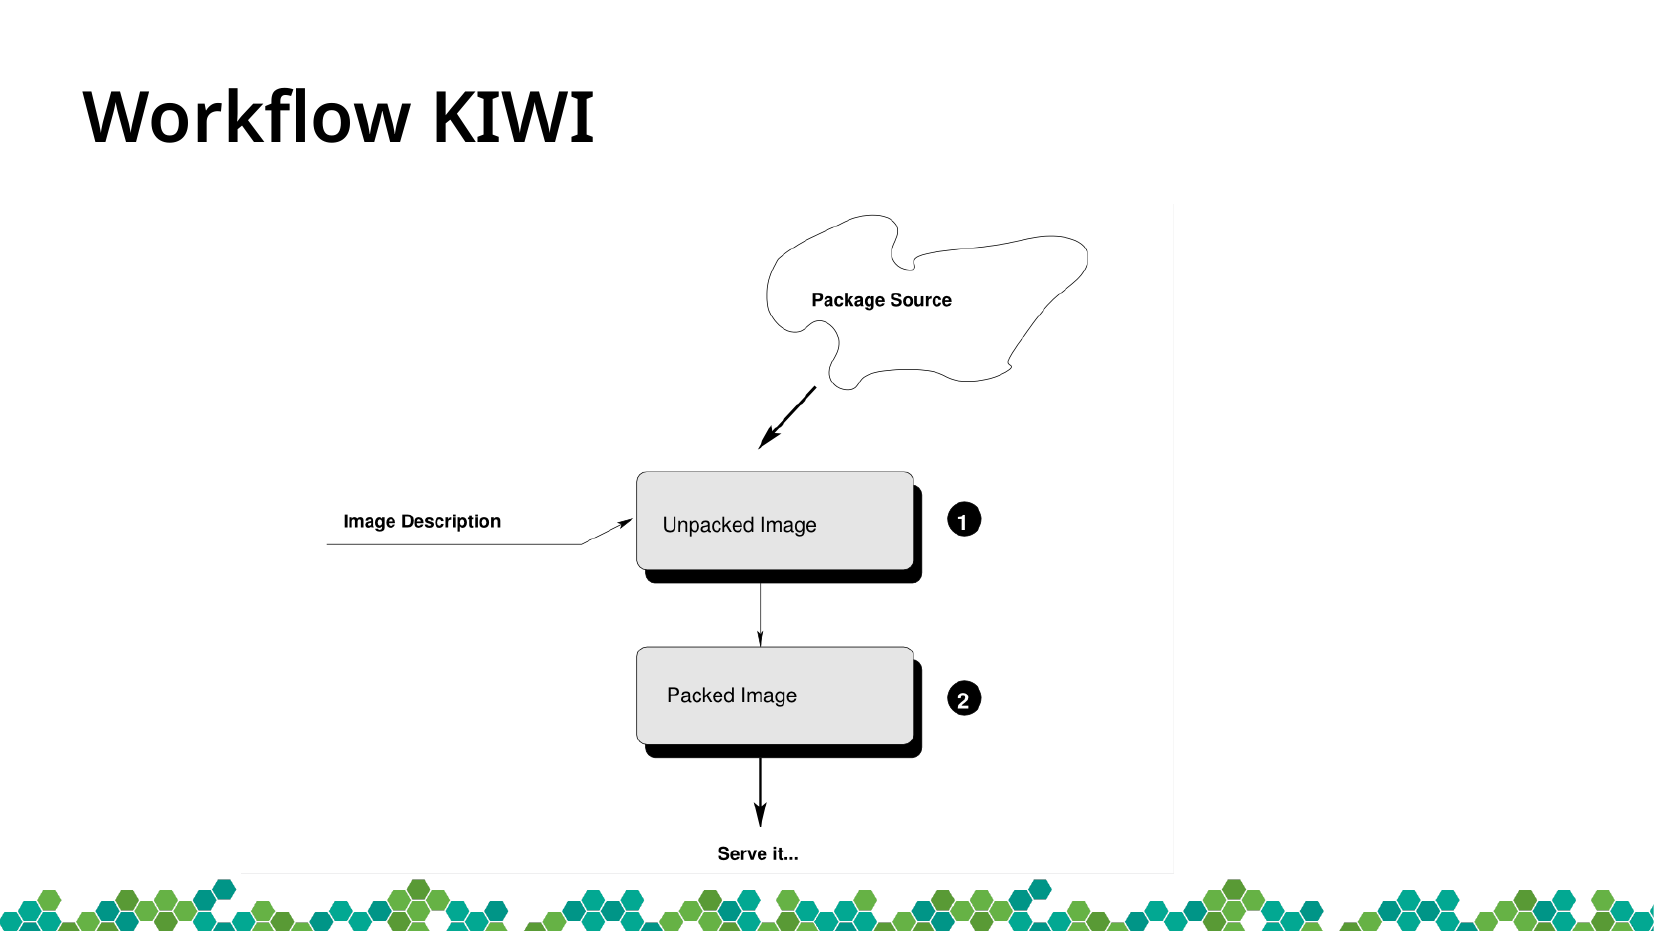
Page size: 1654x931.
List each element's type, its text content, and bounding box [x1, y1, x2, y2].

picture [0, 204, 1654, 931]
title Workflow KIWI [82, 37, 1571, 193]
